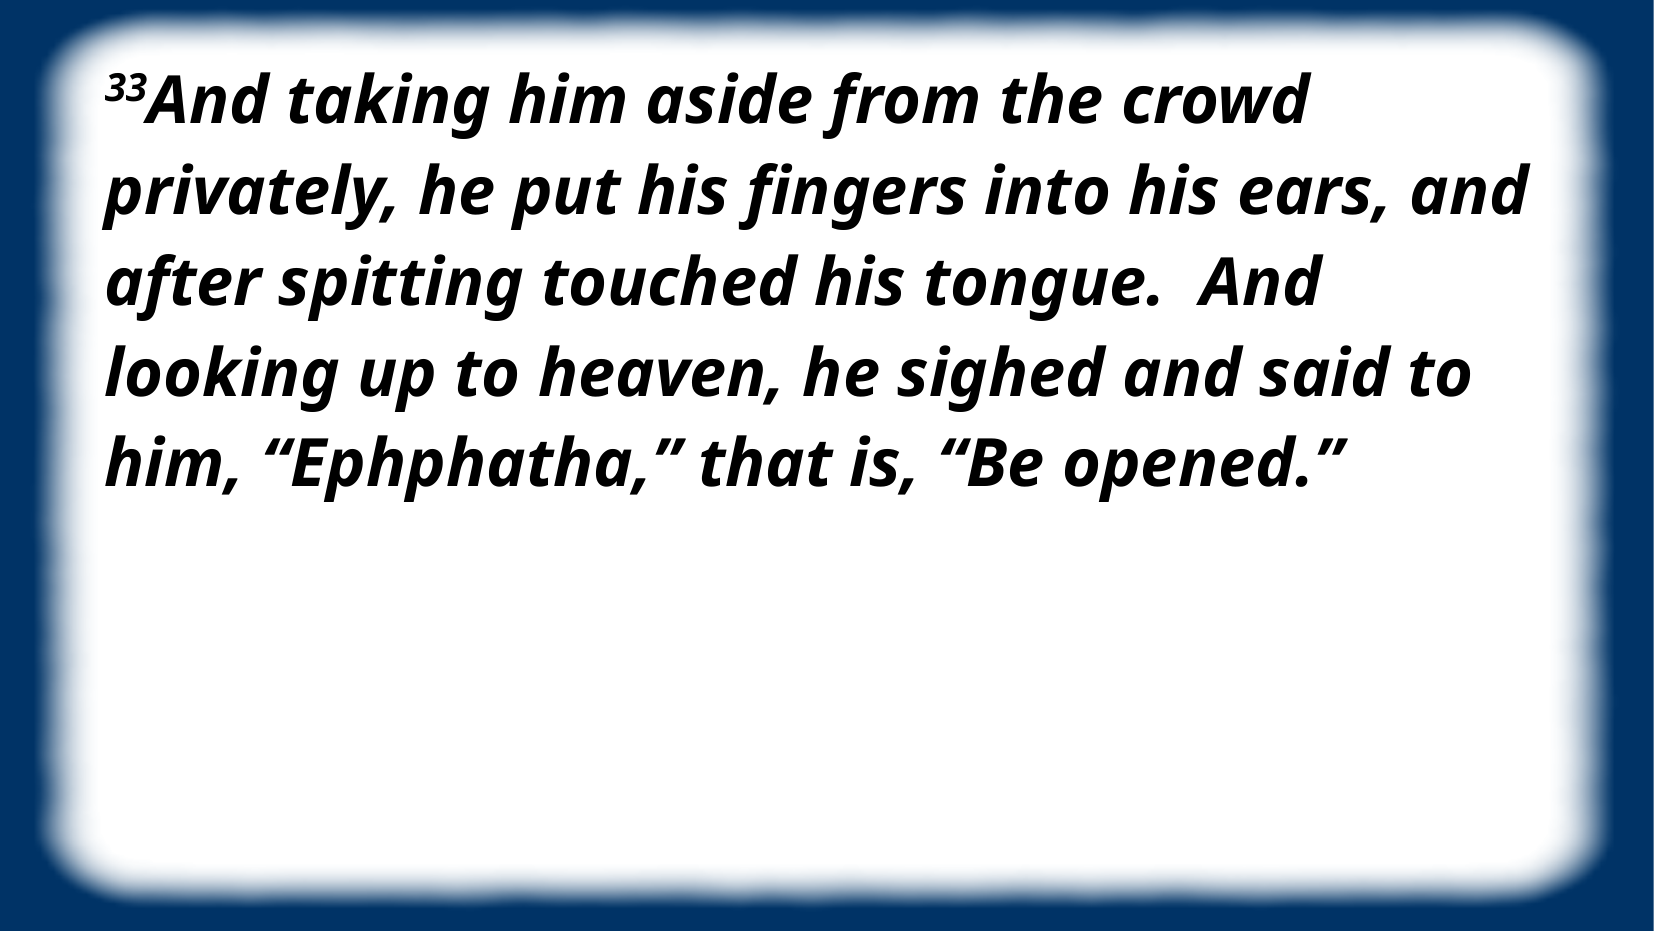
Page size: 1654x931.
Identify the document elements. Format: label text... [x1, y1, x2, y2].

picture [0, 0, 1654, 931]
text_box 33And taking him aside from the crowd privately, he put his fingers into his ears, and after spitting touched his tongue. And looking up to heaven, he sighed and said to him, “Ephphatha,” that is, “Be opened.” [90, 45, 1576, 504]
